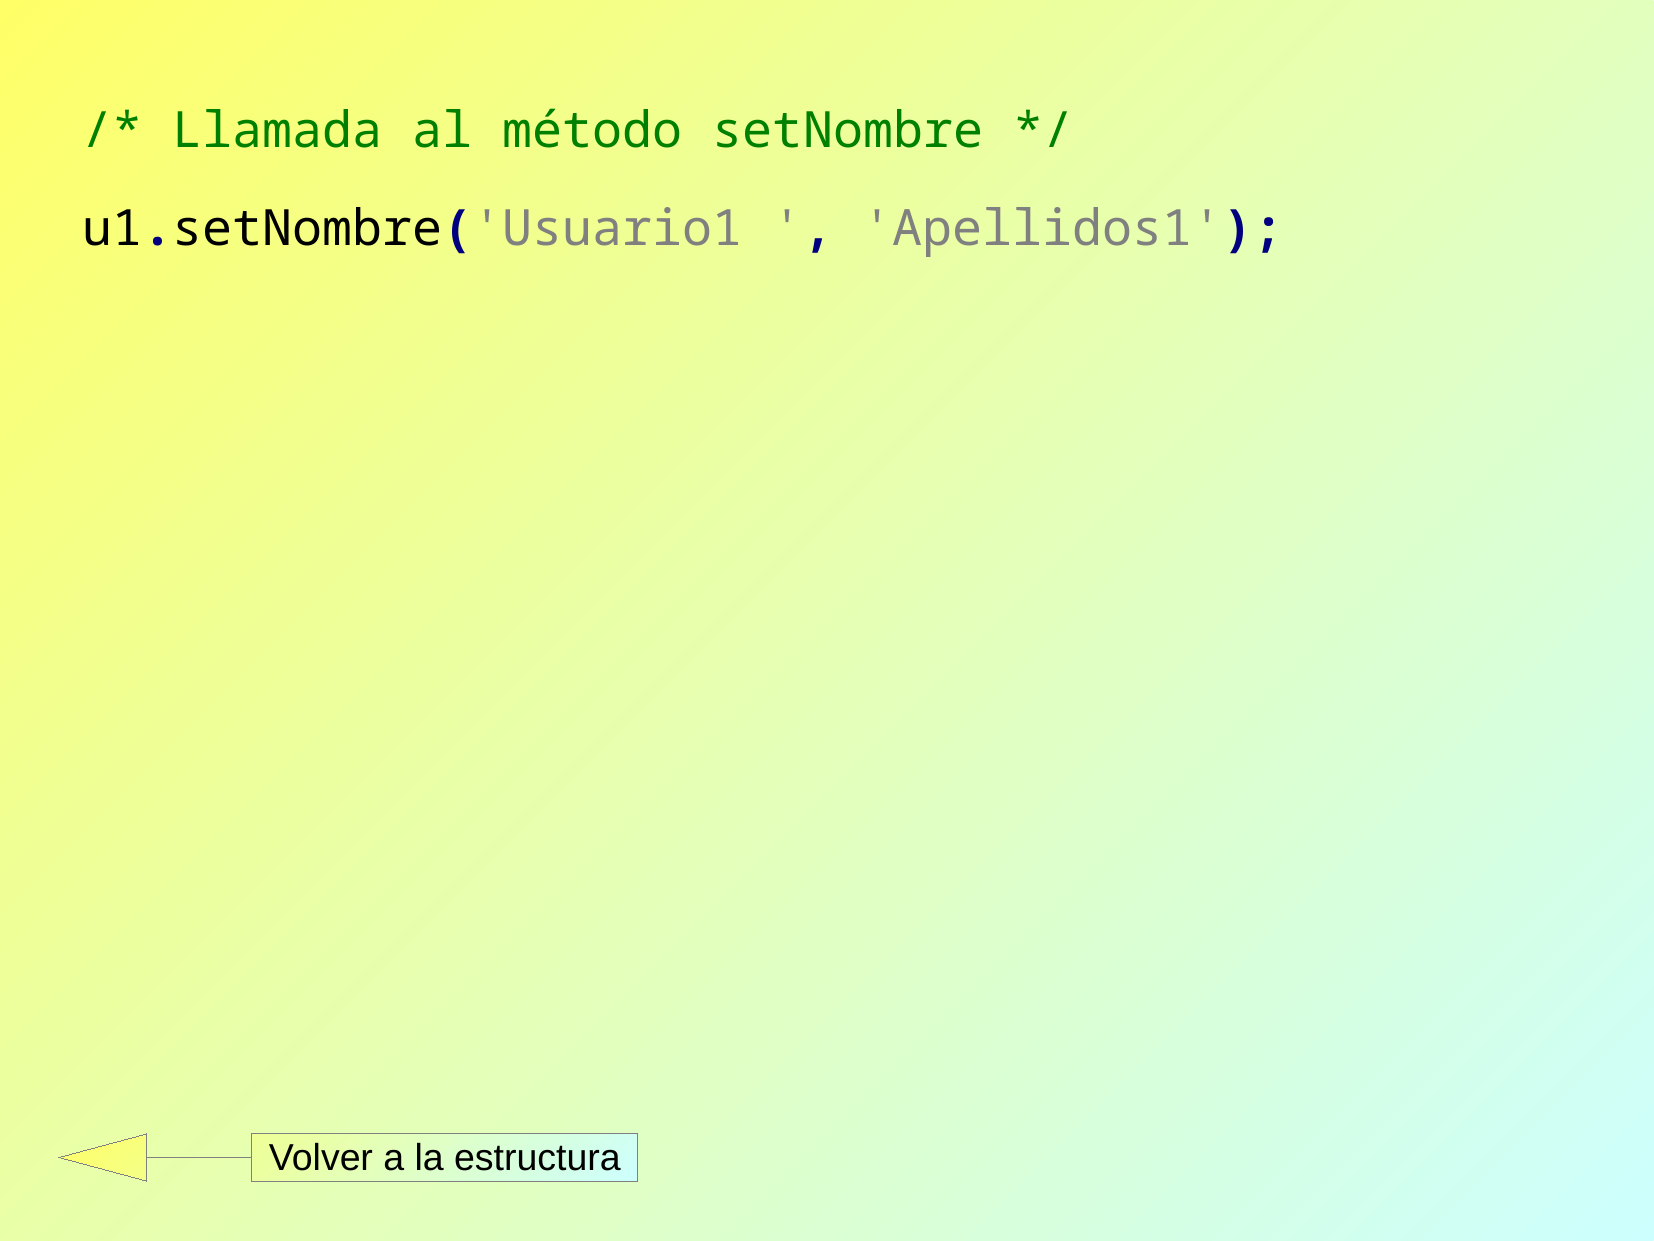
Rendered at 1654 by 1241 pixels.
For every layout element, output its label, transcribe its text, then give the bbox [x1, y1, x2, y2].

text_box Volver a la estructura [58, 1133, 638, 1182]
list /* Llamada al método setNombre */ u1.setNombre('Usuario1 ', 'Apellidos1'); [82, 94, 1538, 1170]
